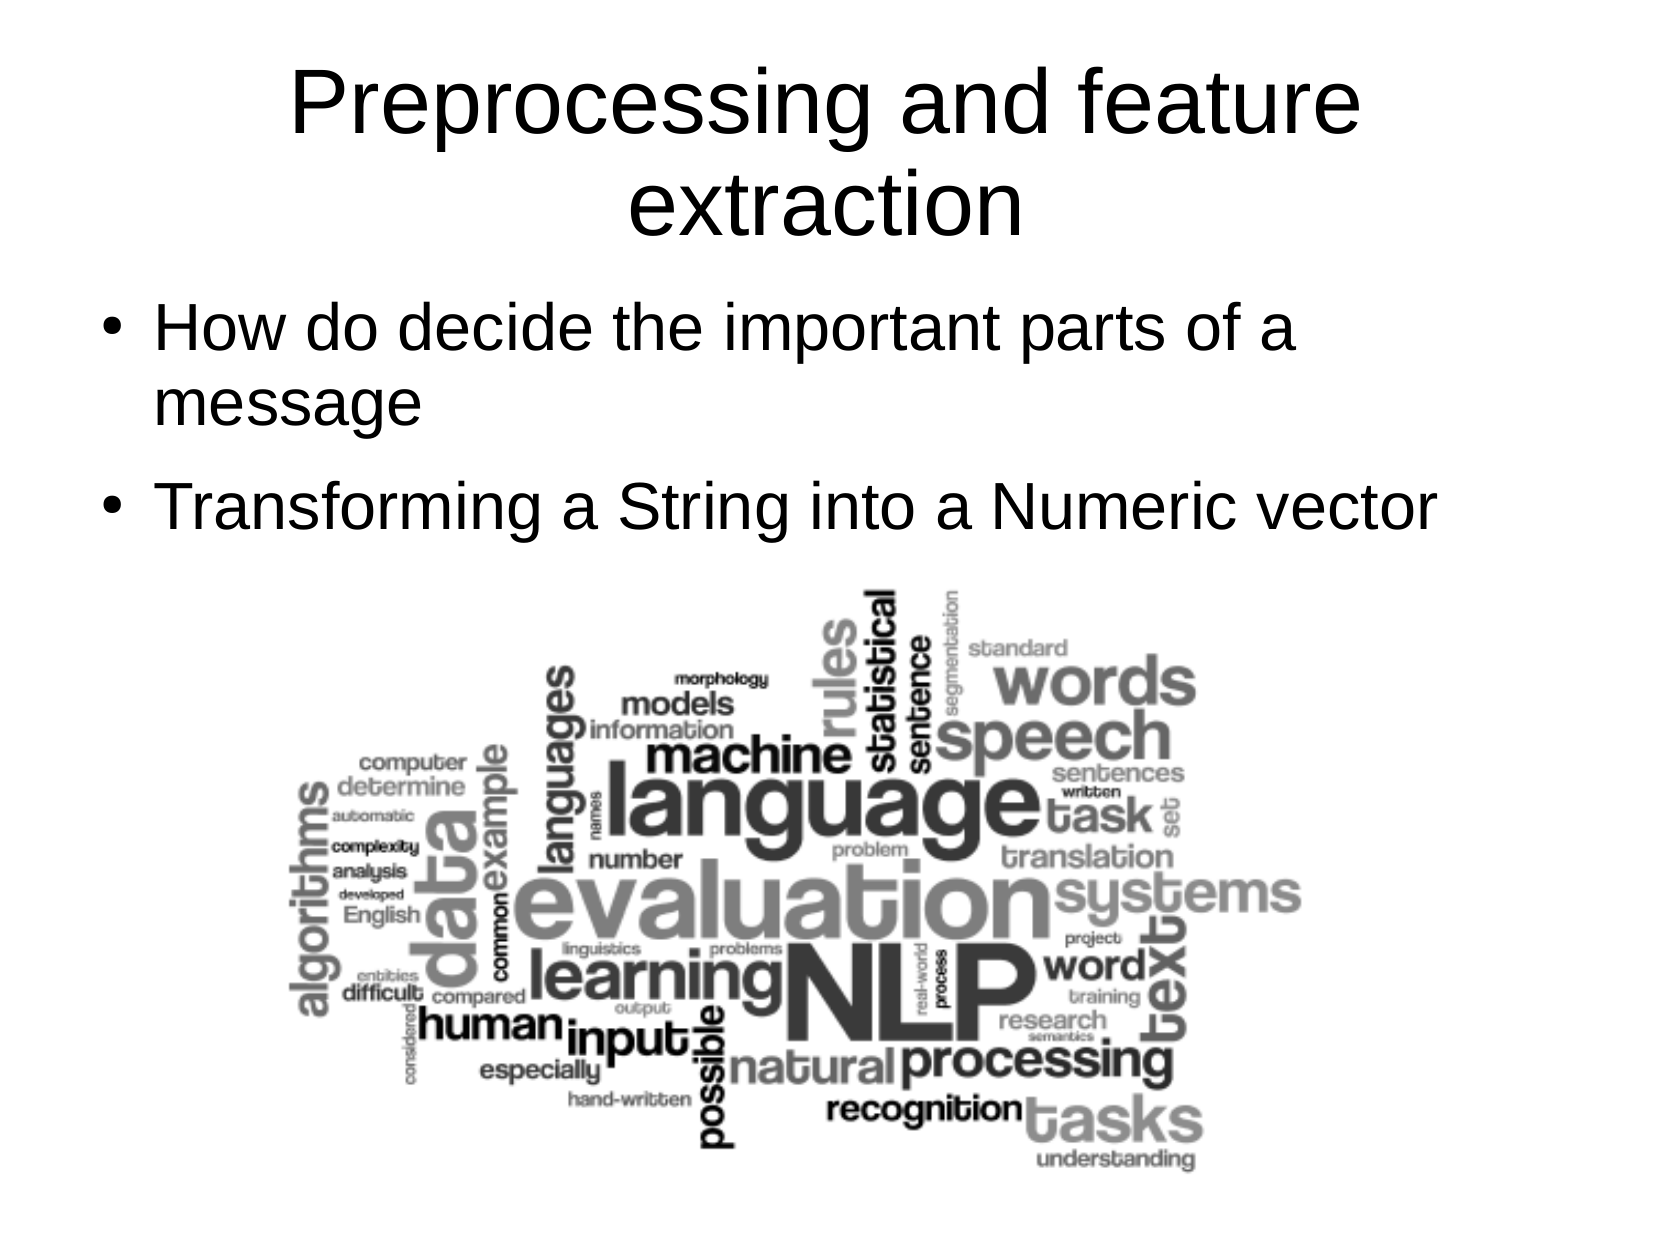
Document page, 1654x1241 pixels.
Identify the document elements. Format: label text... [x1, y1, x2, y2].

title Preprocessing and feature extraction [82, 49, 1571, 257]
picture [270, 569, 1328, 1199]
list How do decide the important parts of a message Transforming a String into a Numeric vector [82, 290, 1571, 1010]
